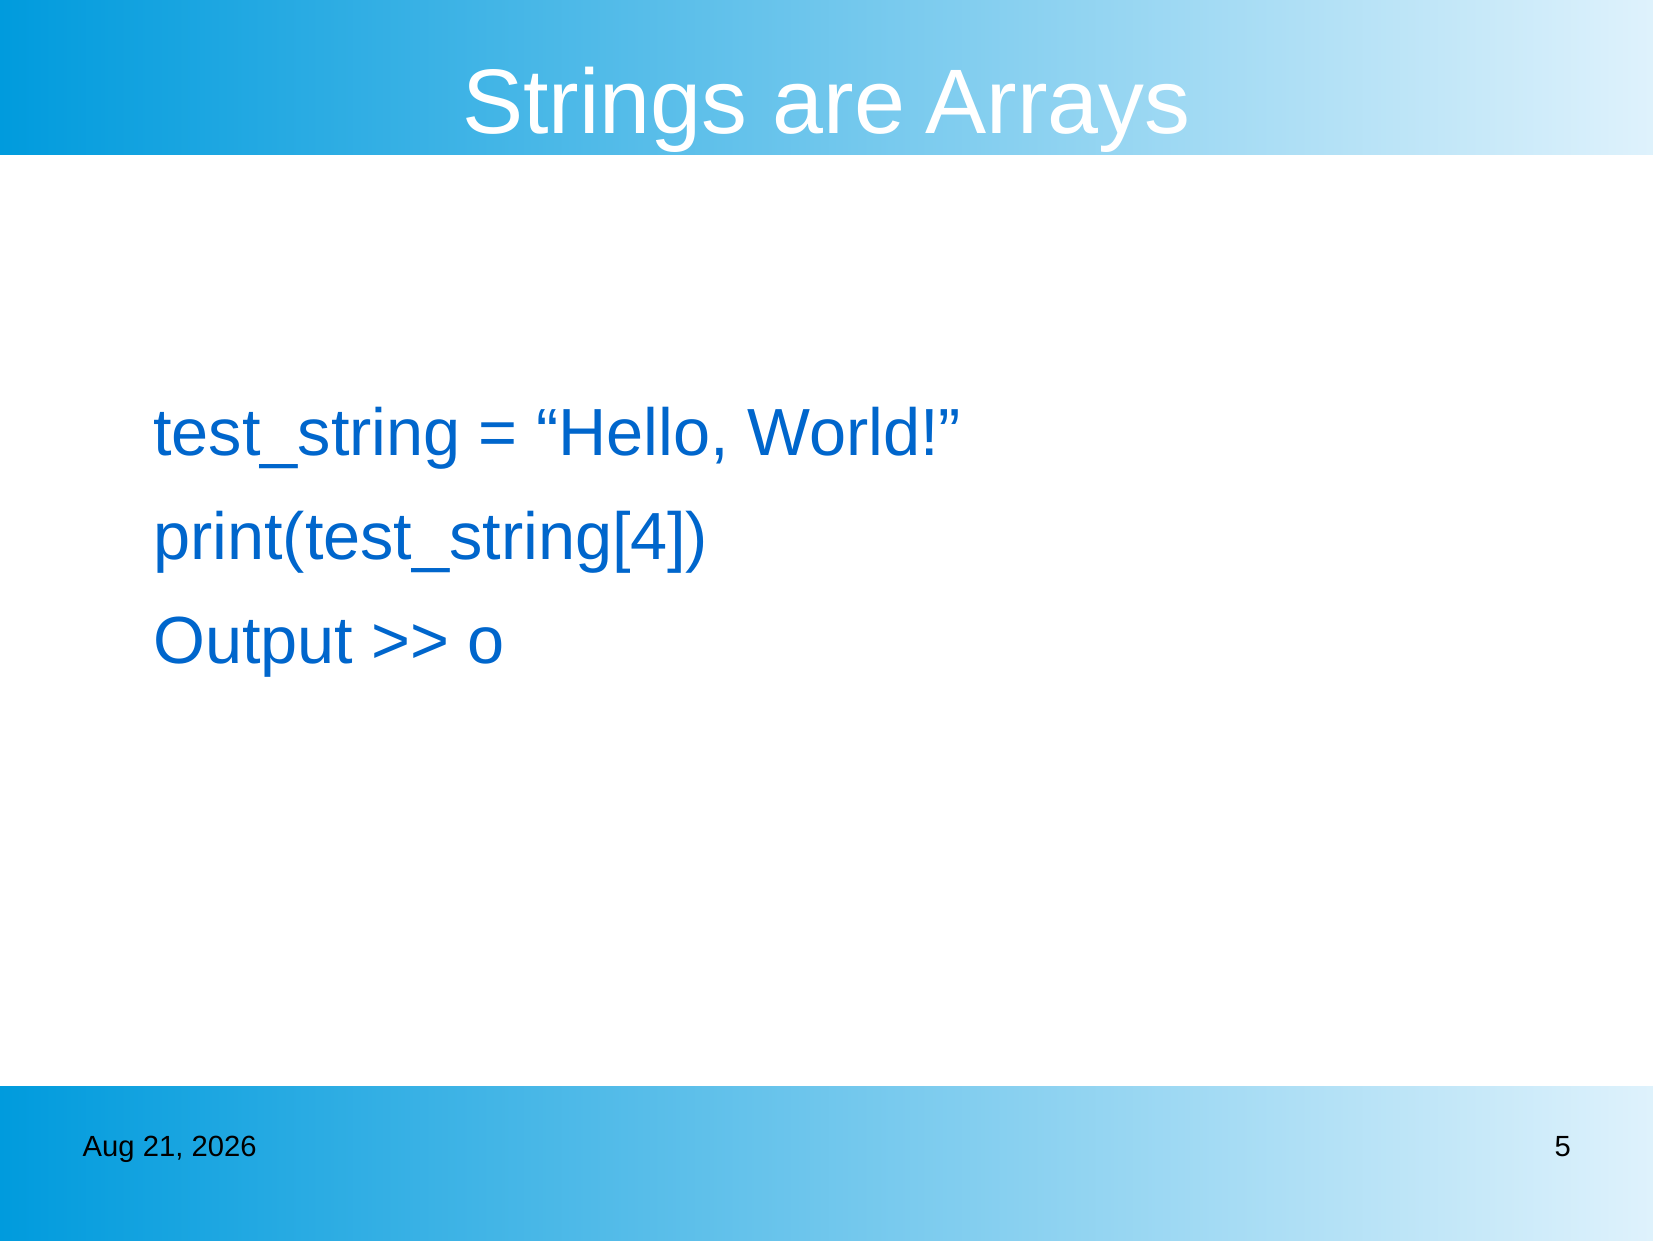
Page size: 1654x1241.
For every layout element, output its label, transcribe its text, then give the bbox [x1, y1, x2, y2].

title Strings are Arrays [82, 49, 1571, 155]
list test_string = “Hello, World!” print(test_string[4]) Output >> o [82, 290, 1571, 1010]
